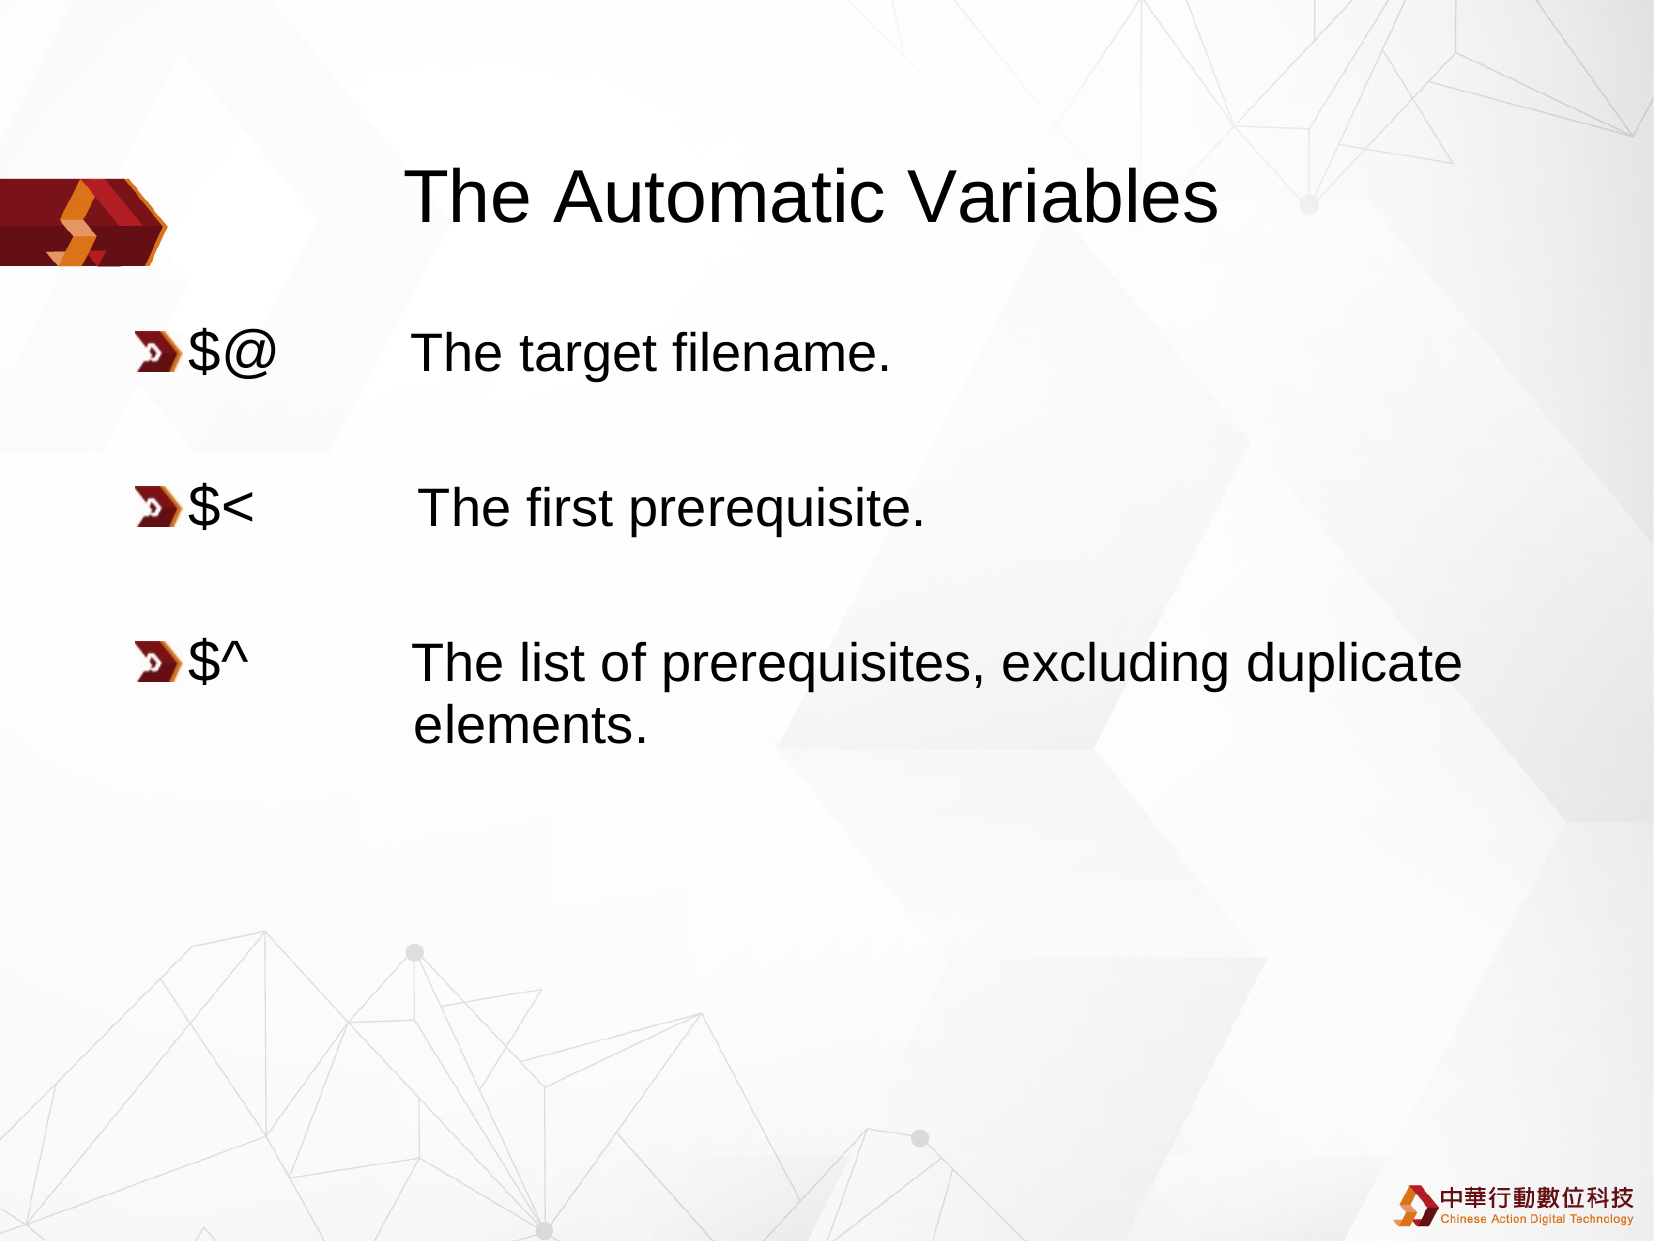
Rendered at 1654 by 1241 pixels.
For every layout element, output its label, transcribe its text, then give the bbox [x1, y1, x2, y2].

list $@ The target filename. $< The first prerequisite. $^ The list of prerequisites, excluding duplicate elements. [118, 318, 1571, 1039]
picture [0, 0, 1654, 1241]
title The Automatic Variables [118, 112, 1506, 281]
